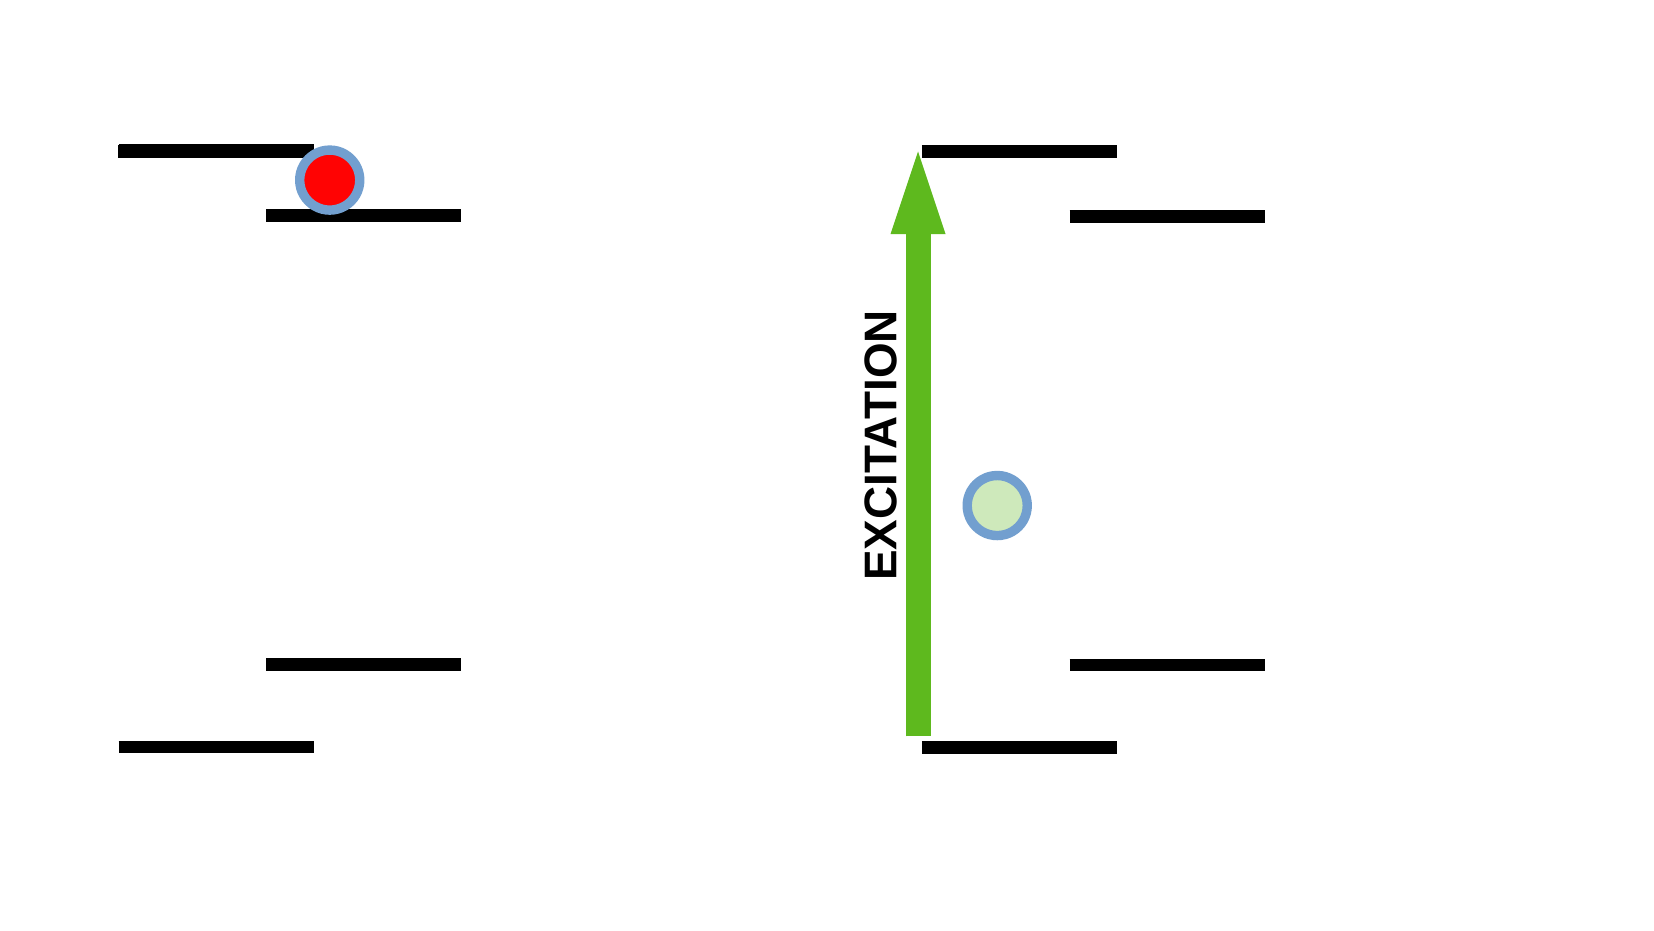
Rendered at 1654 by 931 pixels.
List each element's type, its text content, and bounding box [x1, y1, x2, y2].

text_box EXCITATION [847, 190, 914, 701]
text_box [967, 475, 1028, 536]
text_box [299, 150, 360, 211]
